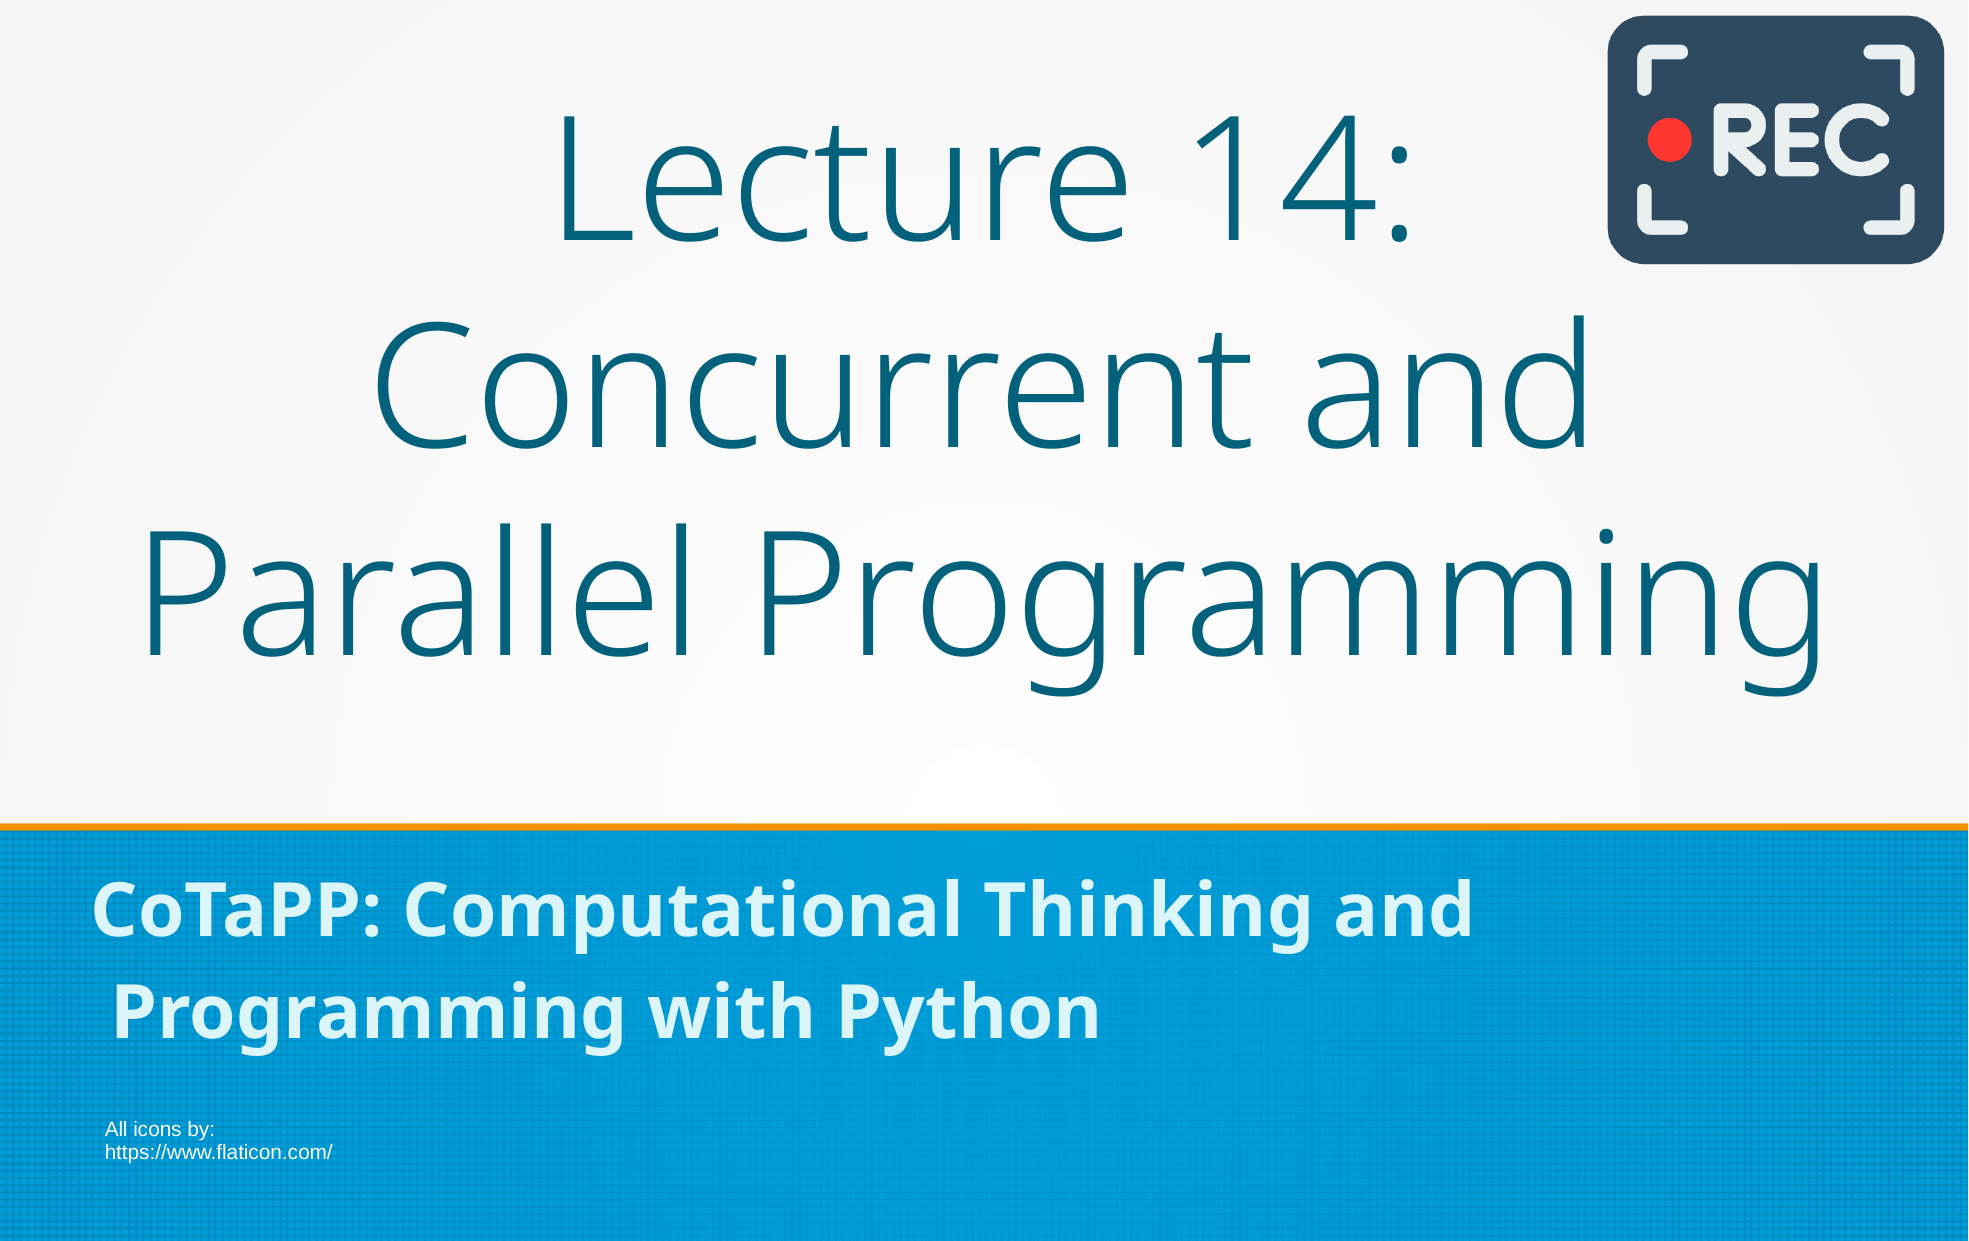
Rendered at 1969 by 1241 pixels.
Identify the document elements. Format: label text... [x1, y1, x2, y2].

subtitle CoTaPP: Computational Thinking and Programming with Python [90, 855, 1654, 1063]
picture [0, 0, 1969, 830]
title Lecture 14: Concurrent and Parallel Programming [98, 49, 1870, 691]
text_box All icons by: https://www.flaticon.com/ [90, 1110, 348, 1172]
